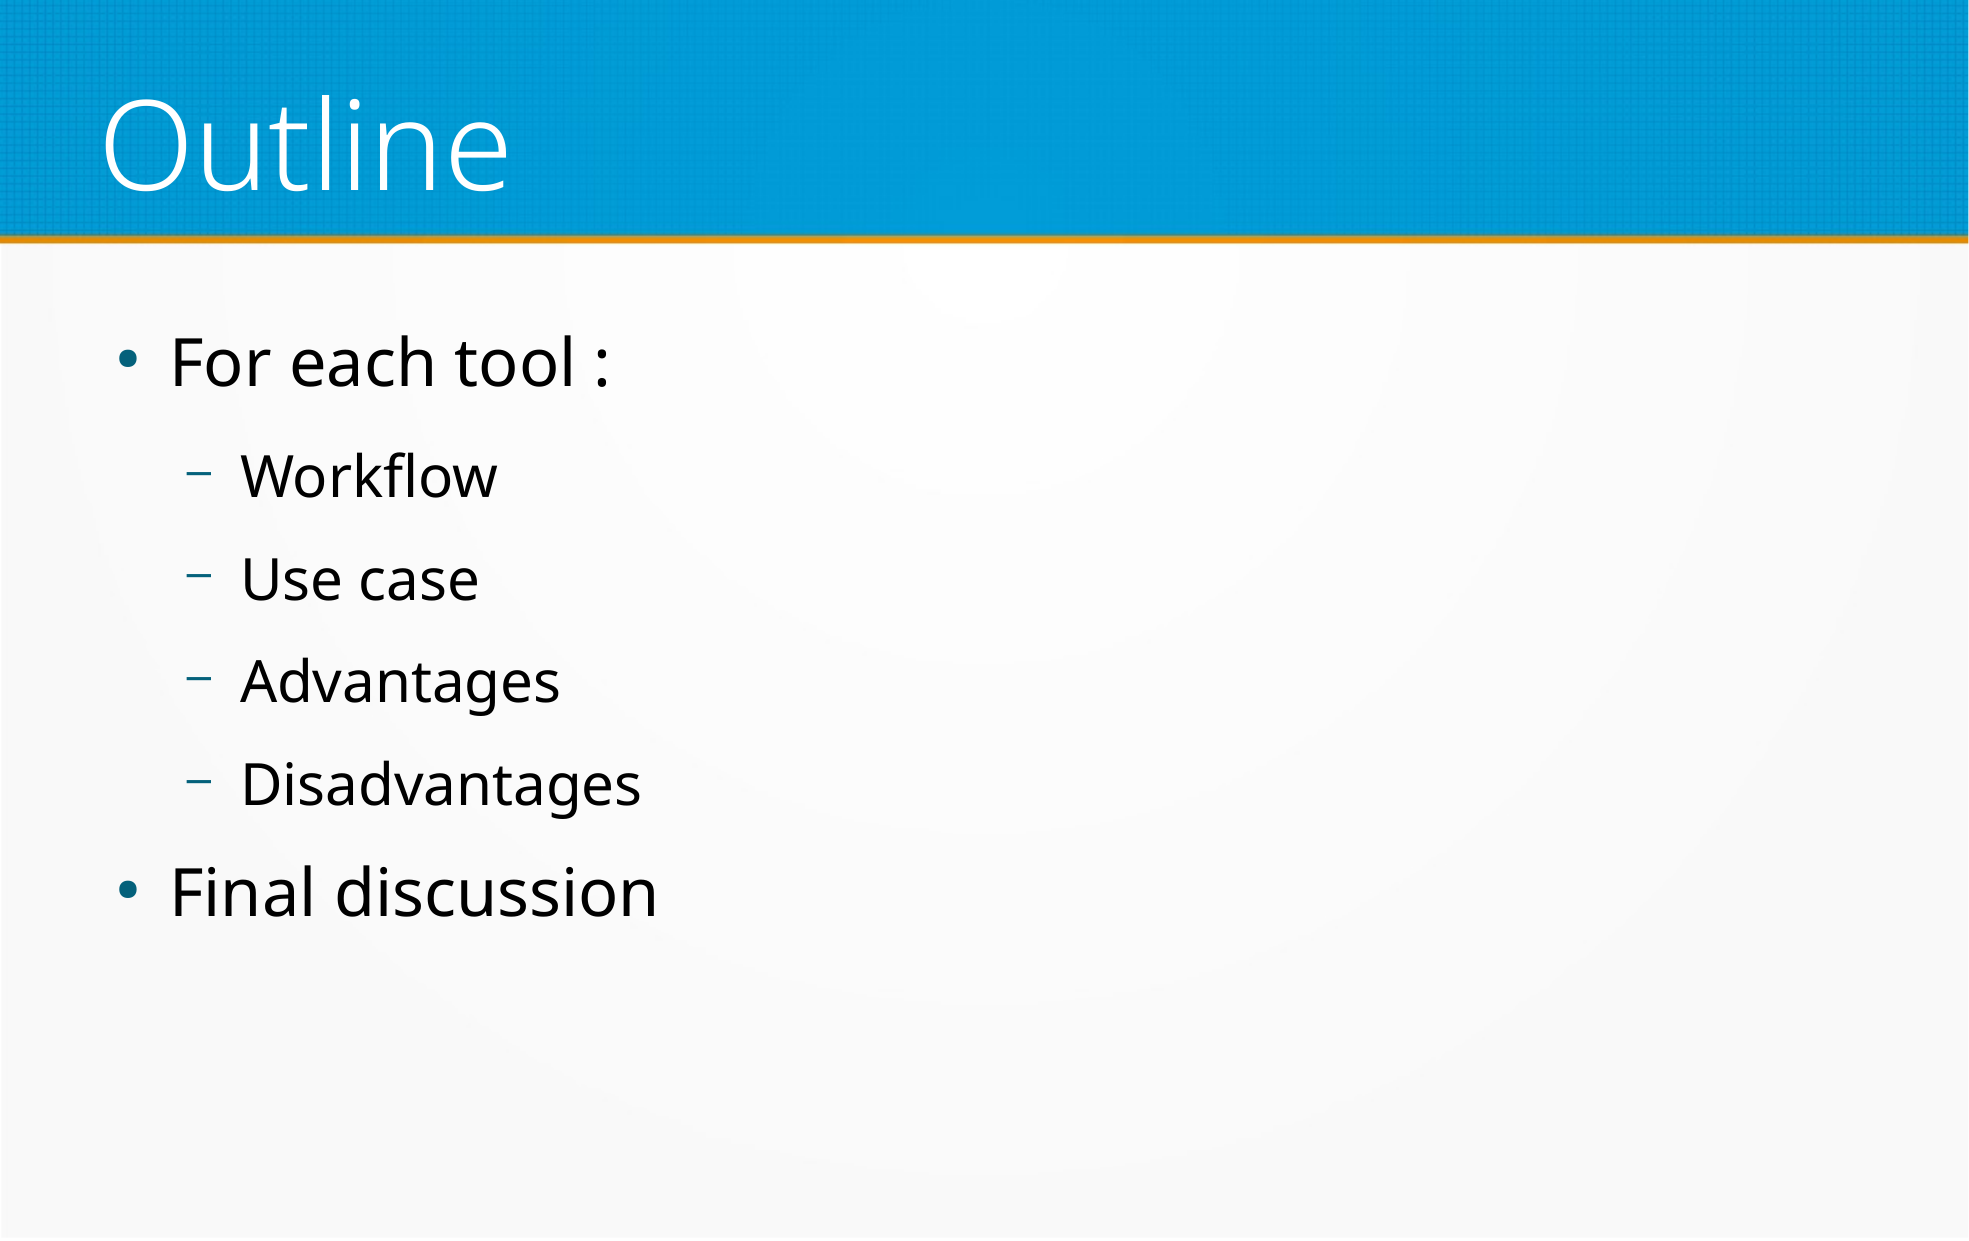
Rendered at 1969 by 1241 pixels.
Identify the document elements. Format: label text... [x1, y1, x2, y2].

list For each tool : Workflow Use case Advantages Disadvantages Final discussion [98, 315, 1861, 1081]
title Outline [98, 19, 1870, 227]
picture [0, 233, 1969, 1241]
